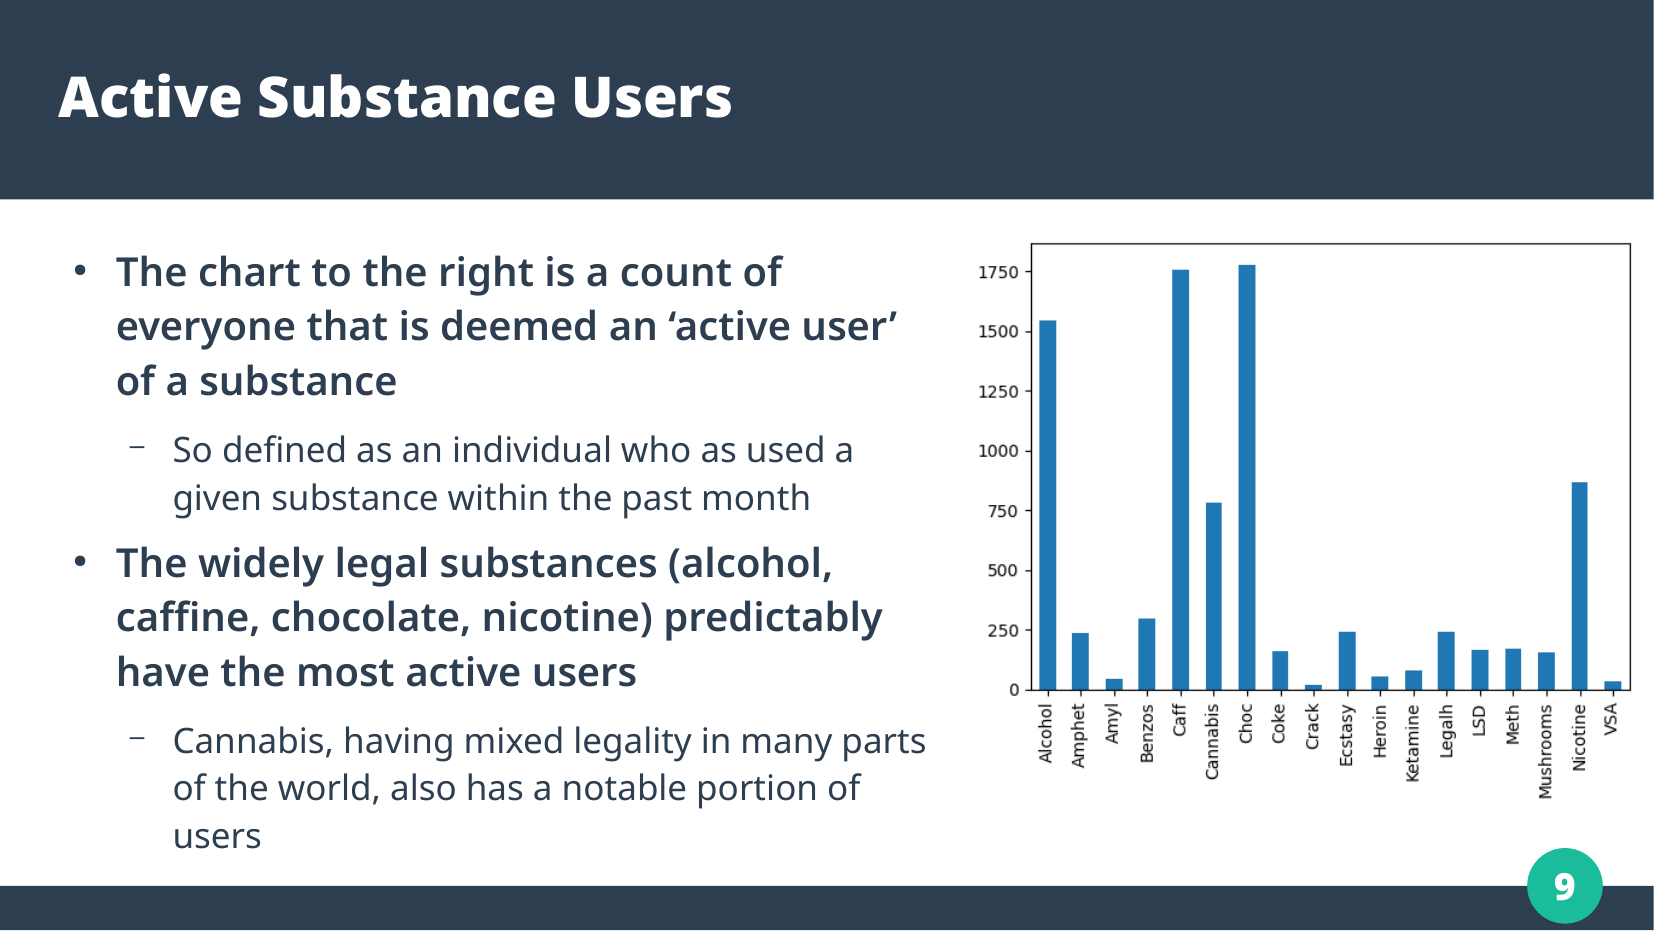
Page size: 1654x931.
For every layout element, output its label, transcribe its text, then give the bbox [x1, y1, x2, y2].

list The chart to the right is a count of everyone that is deemed an ‘active user’ of a substance So defined as an individual who as used a given substance within the past month The widely legal substances (alcohol, caffine, chocolate, nicotine) predictably have the most active users Cannabis, having mixed legality in many parts of the world, also has a notable portion of users [59, 243, 938, 864]
picture [967, 224, 1654, 826]
title Active Substance Users [59, 37, 1595, 155]
